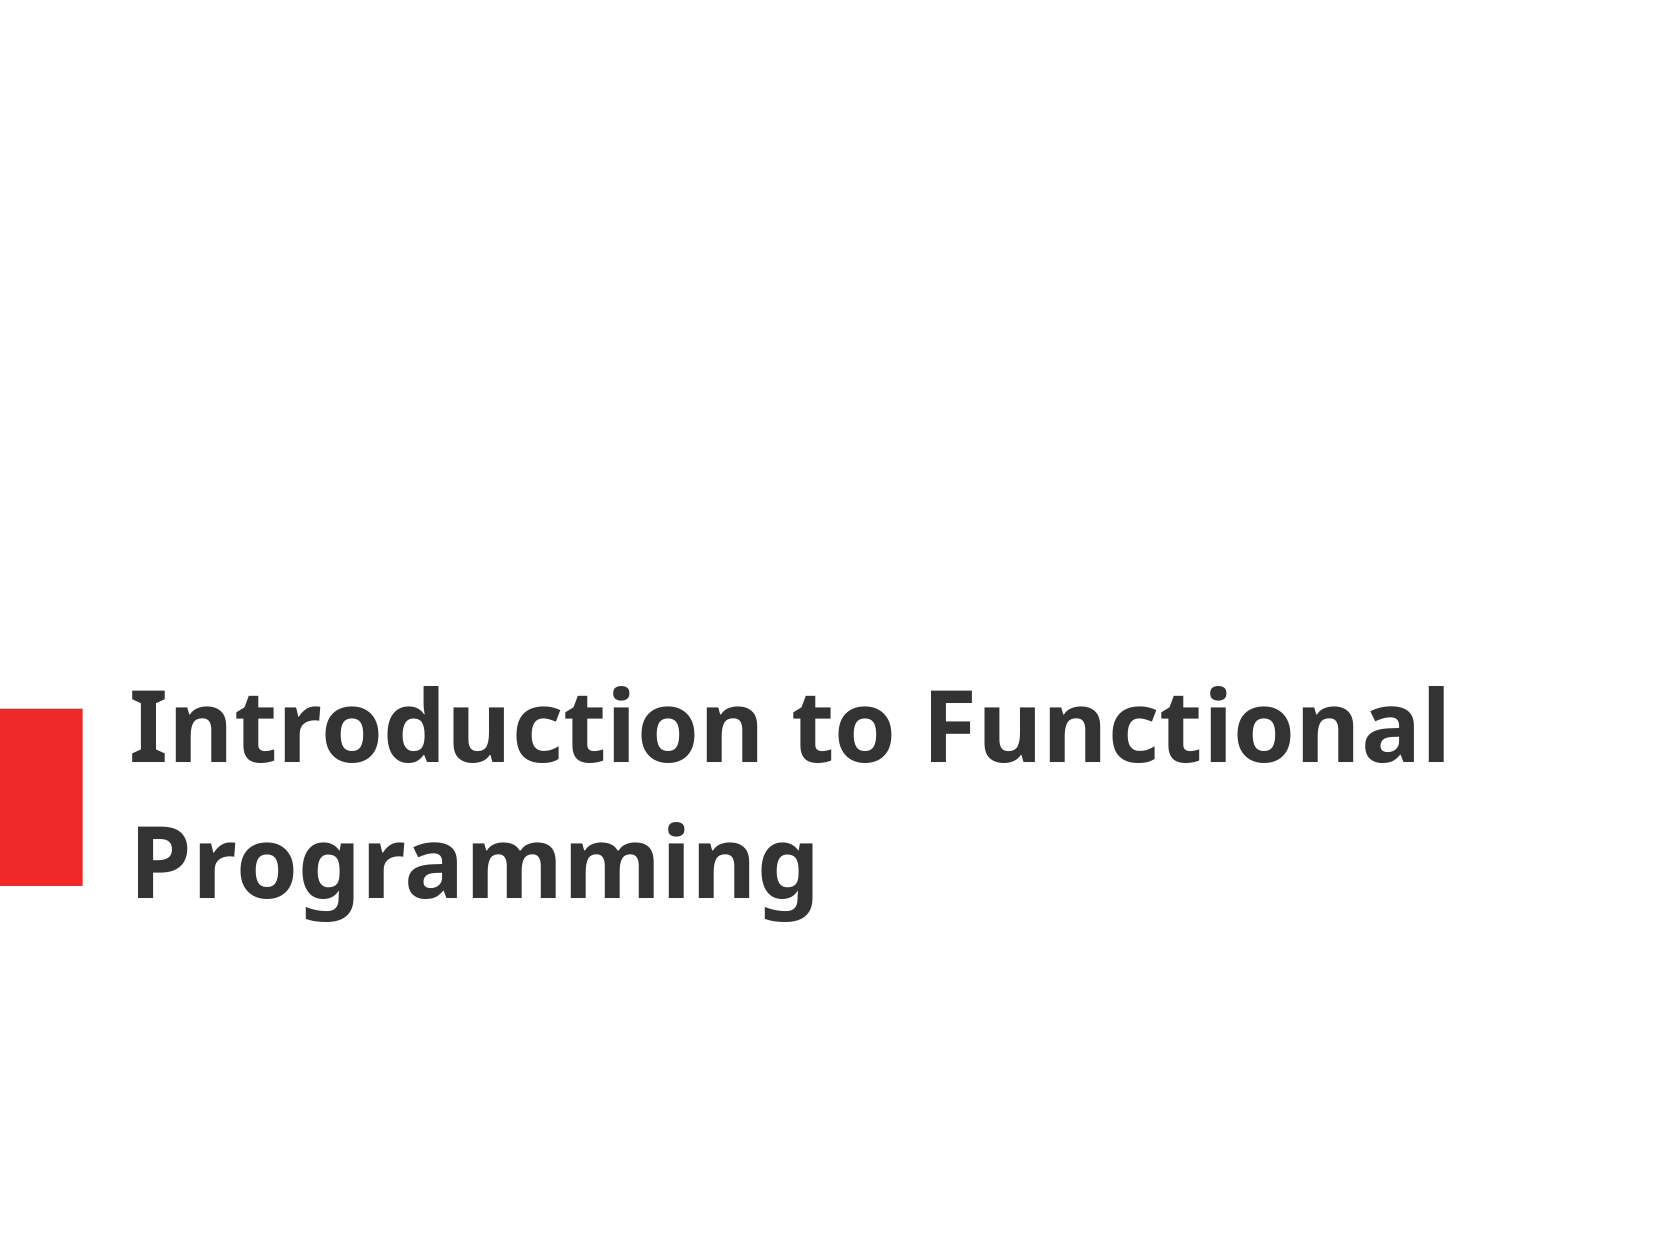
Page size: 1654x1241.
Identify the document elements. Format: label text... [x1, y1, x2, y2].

title Introduction to Functional Programming [129, 655, 1536, 928]
